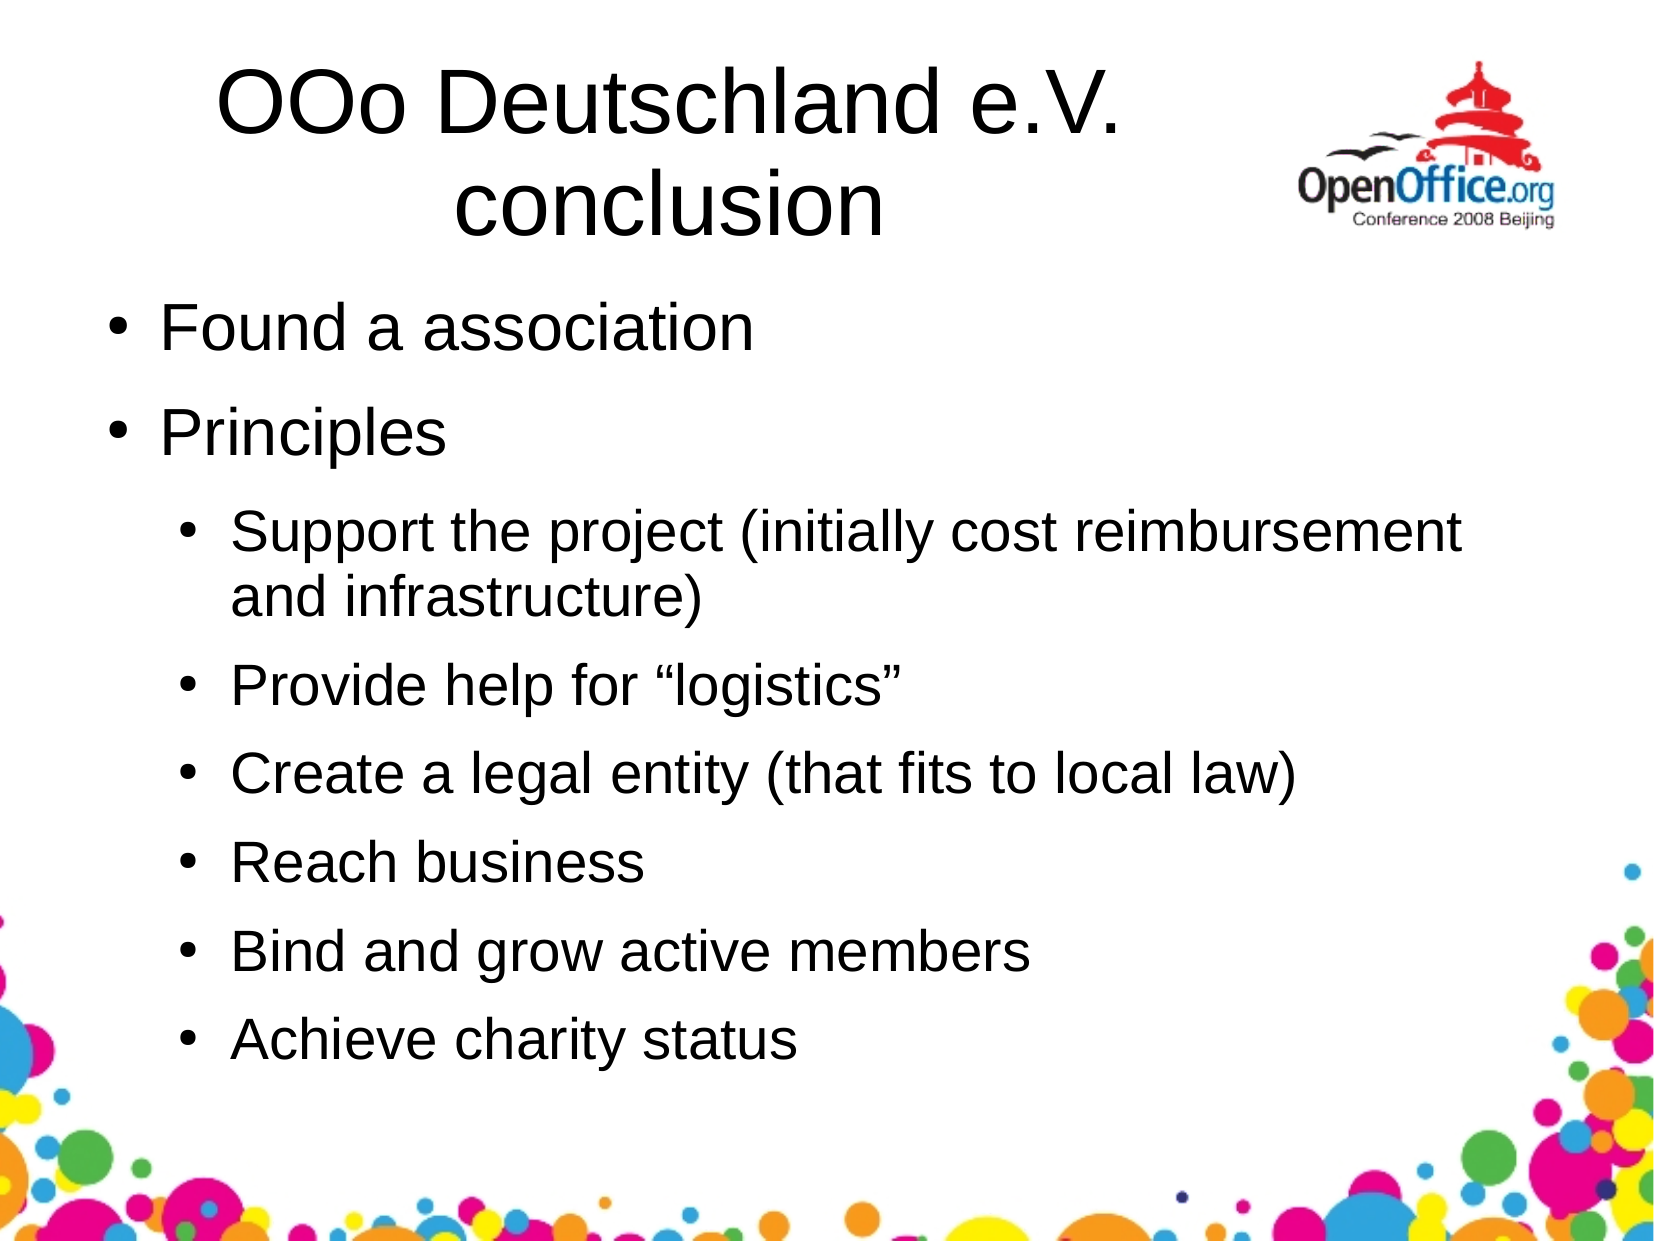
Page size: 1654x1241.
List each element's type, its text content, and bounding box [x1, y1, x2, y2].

picture [1285, 51, 1569, 250]
list Found a association Principles Support the project (initially cost reimbursement and infrastructure) Provide help for “logistics” Create a legal entity (that fits to local law) Reach business Bind and grow active members Achieve charity status [88, 290, 1577, 1094]
picture [0, 810, 1654, 1241]
title OOo Deutschland e.V. conclusion [82, 50, 1258, 256]
